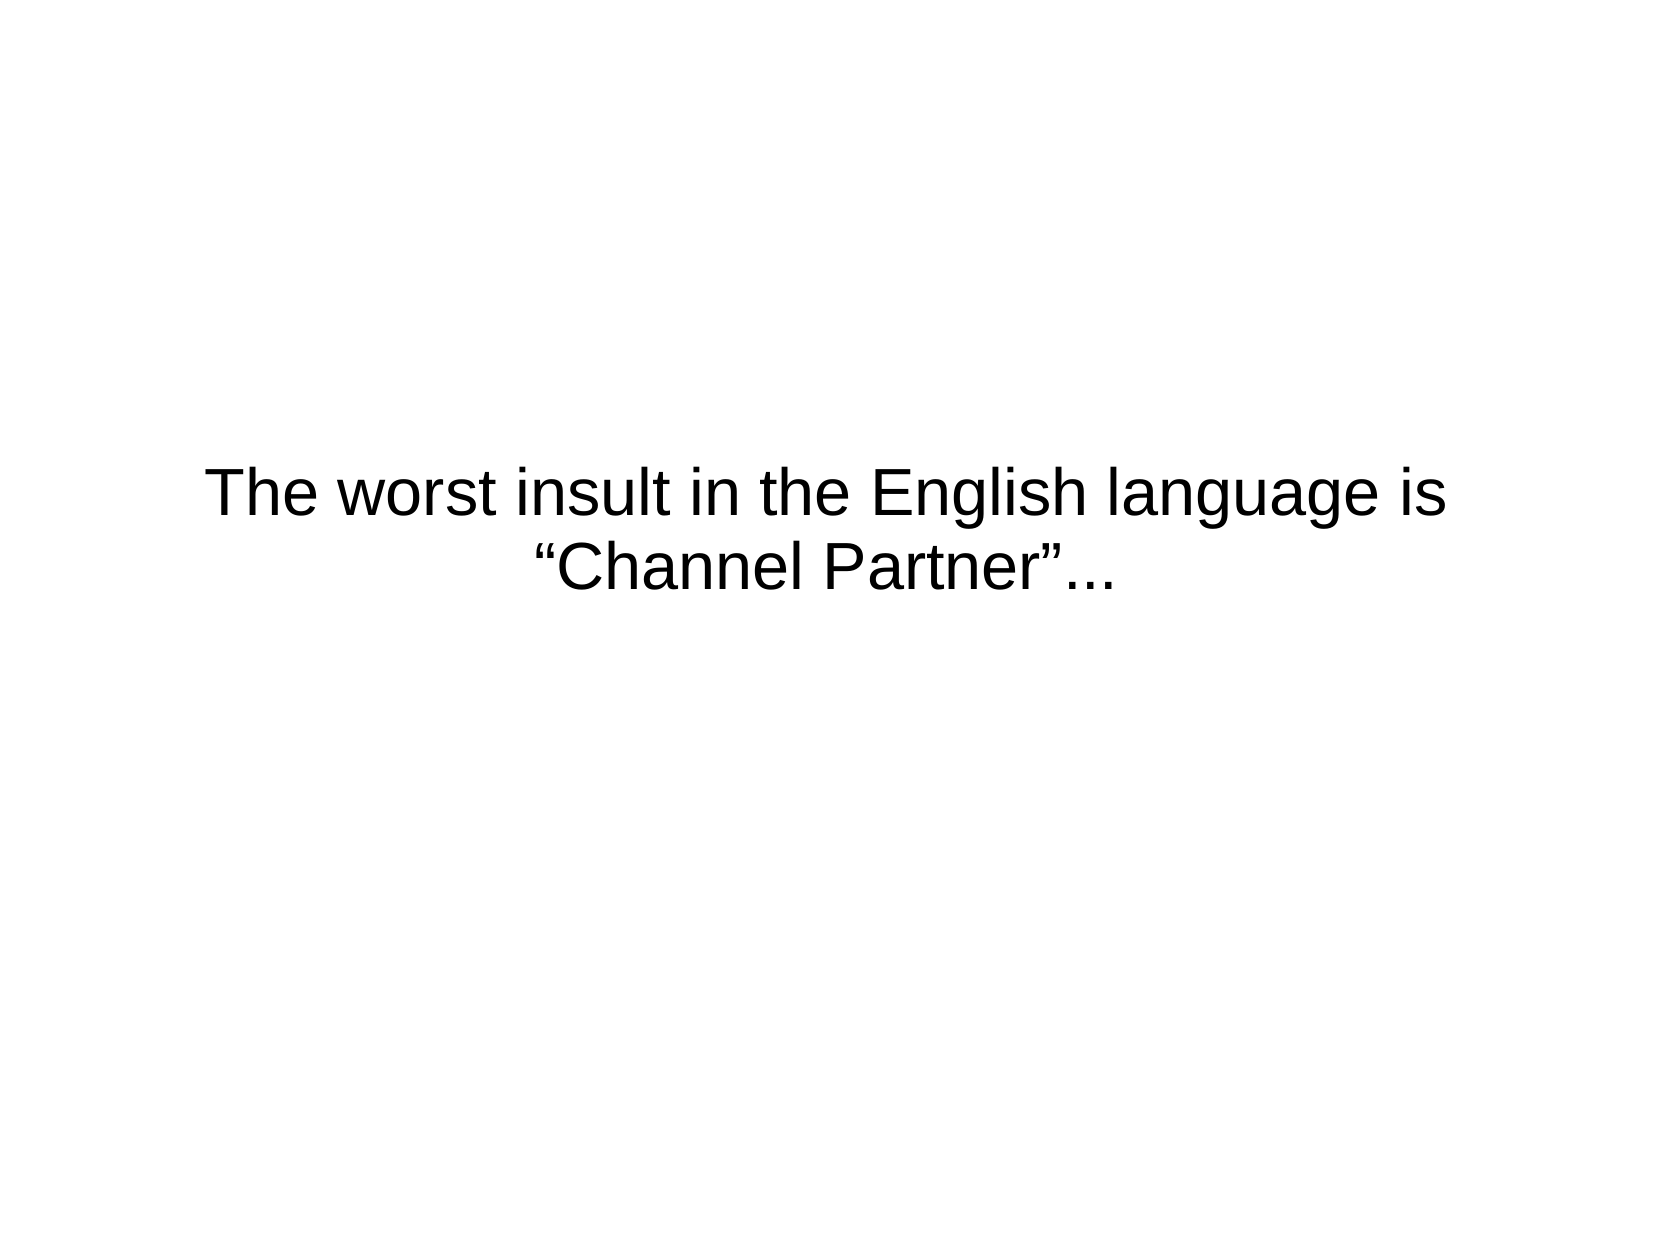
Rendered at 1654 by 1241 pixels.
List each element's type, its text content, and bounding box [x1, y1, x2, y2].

subtitle The worst insult in the English language is “Channel Partner”... [82, 49, 1571, 1010]
